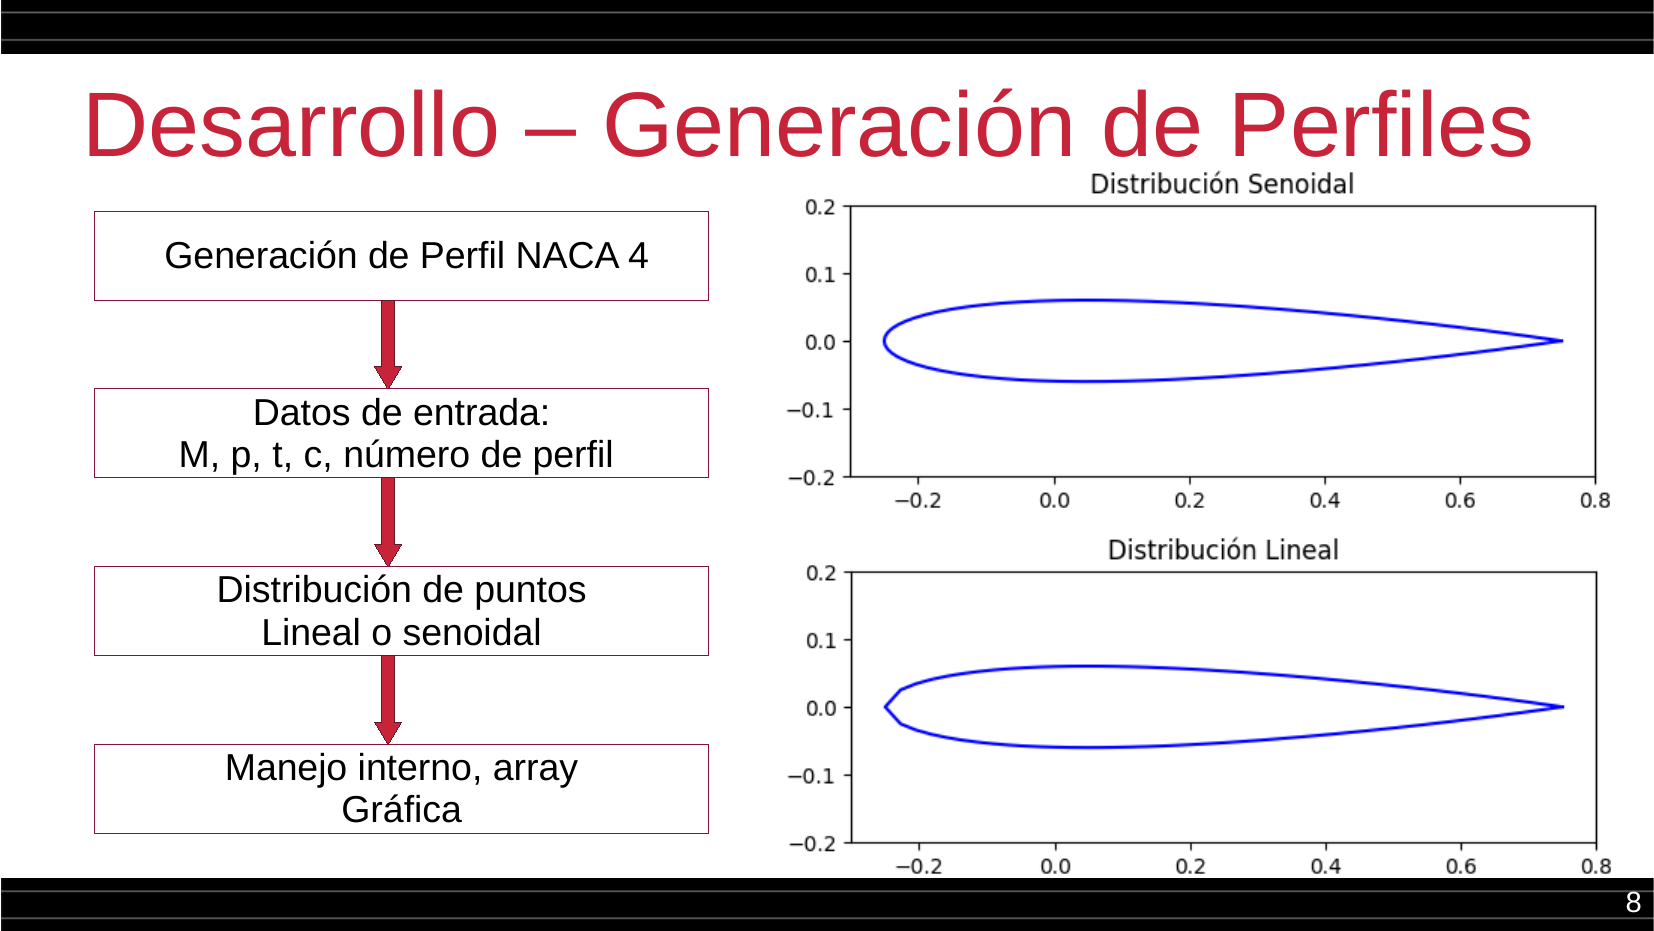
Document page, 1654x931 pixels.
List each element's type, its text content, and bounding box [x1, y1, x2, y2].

text_box [374, 300, 402, 388]
title Desarrollo – Generación de Perfiles [82, 47, 1571, 203]
text_box Manejo interno, array Gráfica [94, 744, 709, 834]
text_box Datos de entrada: M, p, t, c, número de perfil [94, 388, 709, 478]
text_box Distribución de puntos Lineal o senoidal [94, 566, 709, 656]
text_box [374, 655, 402, 744]
picture [778, 165, 1619, 520]
picture [1, 878, 1654, 931]
picture [779, 531, 1620, 874]
text_box Generación de Perfil NACA 4 [94, 211, 709, 301]
picture [1, 0, 1654, 54]
text_box [374, 477, 402, 566]
